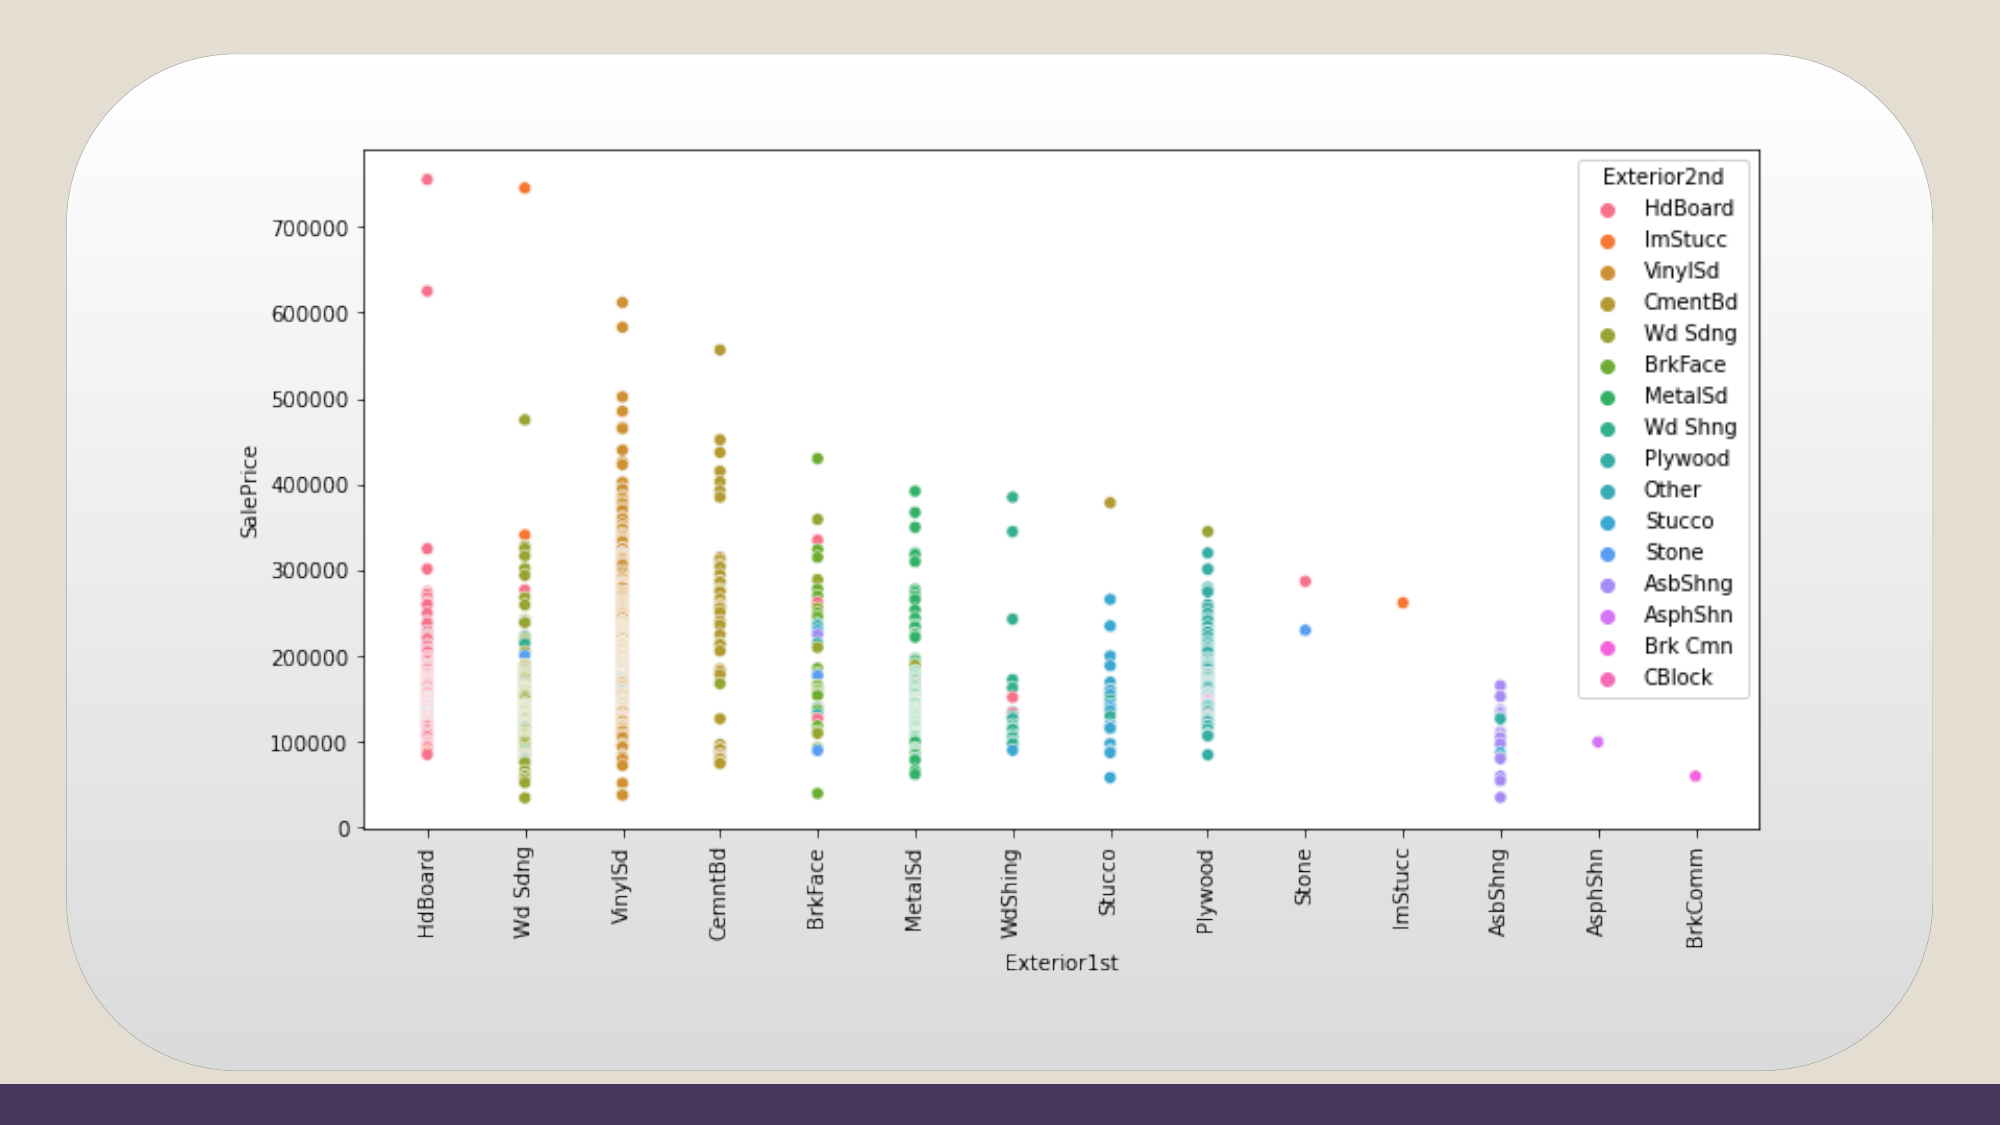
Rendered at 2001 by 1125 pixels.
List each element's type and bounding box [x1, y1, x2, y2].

picture [226, 135, 1774, 990]
text_box [0, 1084, 2000, 1125]
